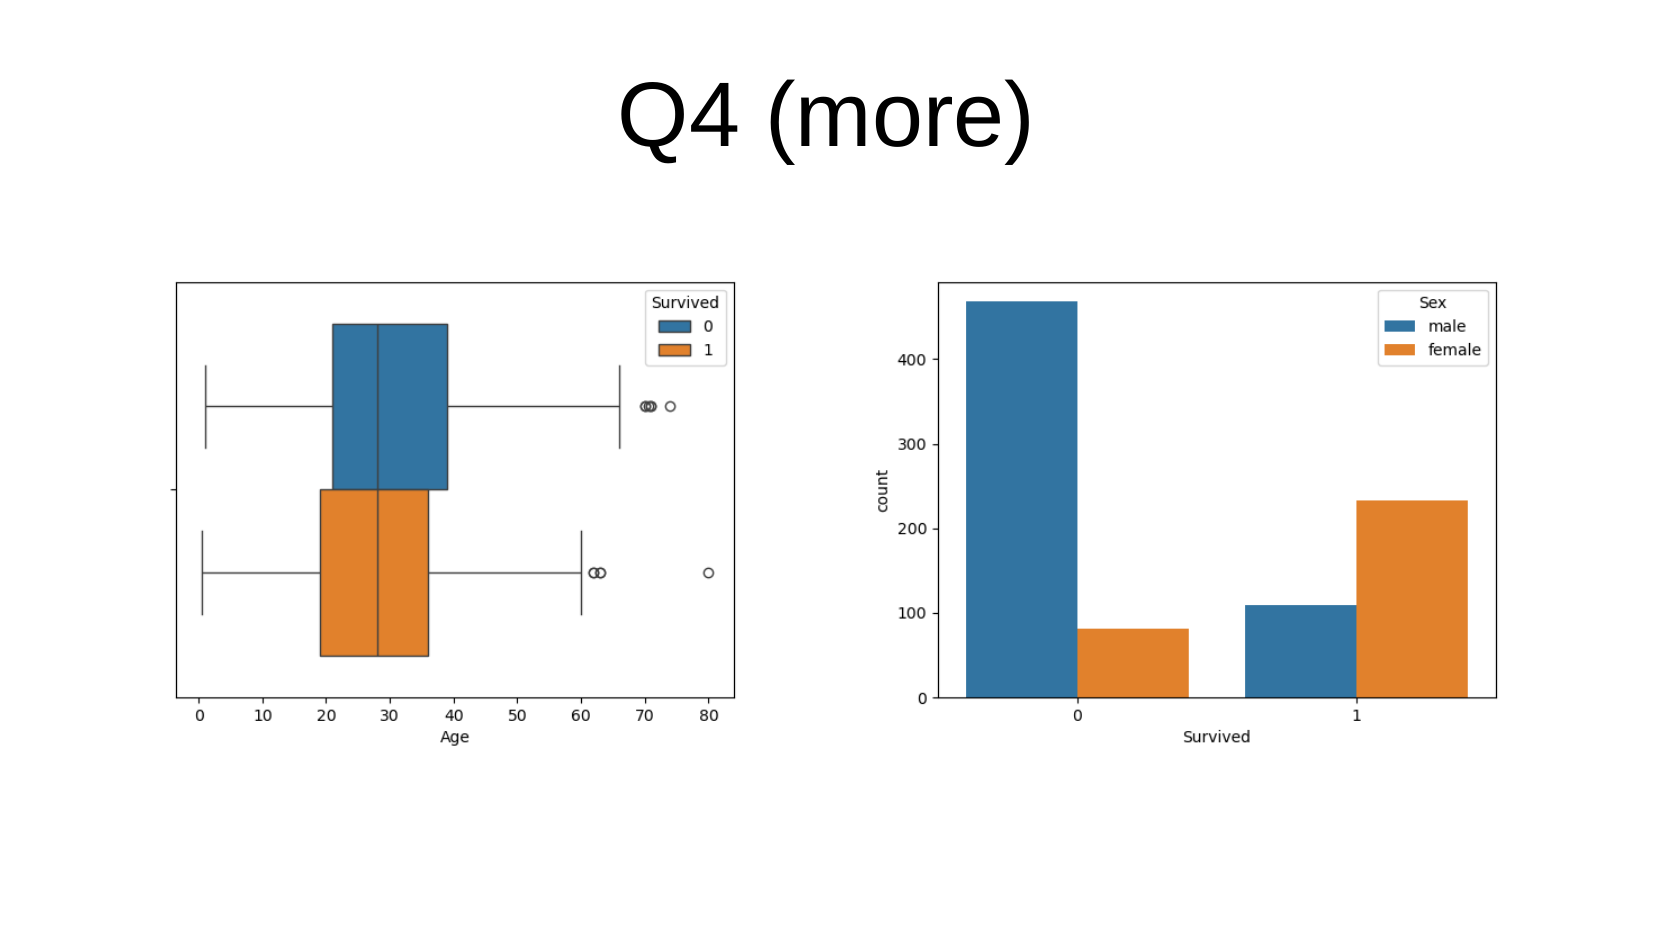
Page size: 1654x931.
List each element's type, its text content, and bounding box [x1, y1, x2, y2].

picture [86, 217, 806, 758]
title Q4 (more) [82, 37, 1571, 193]
picture [848, 217, 1568, 758]
